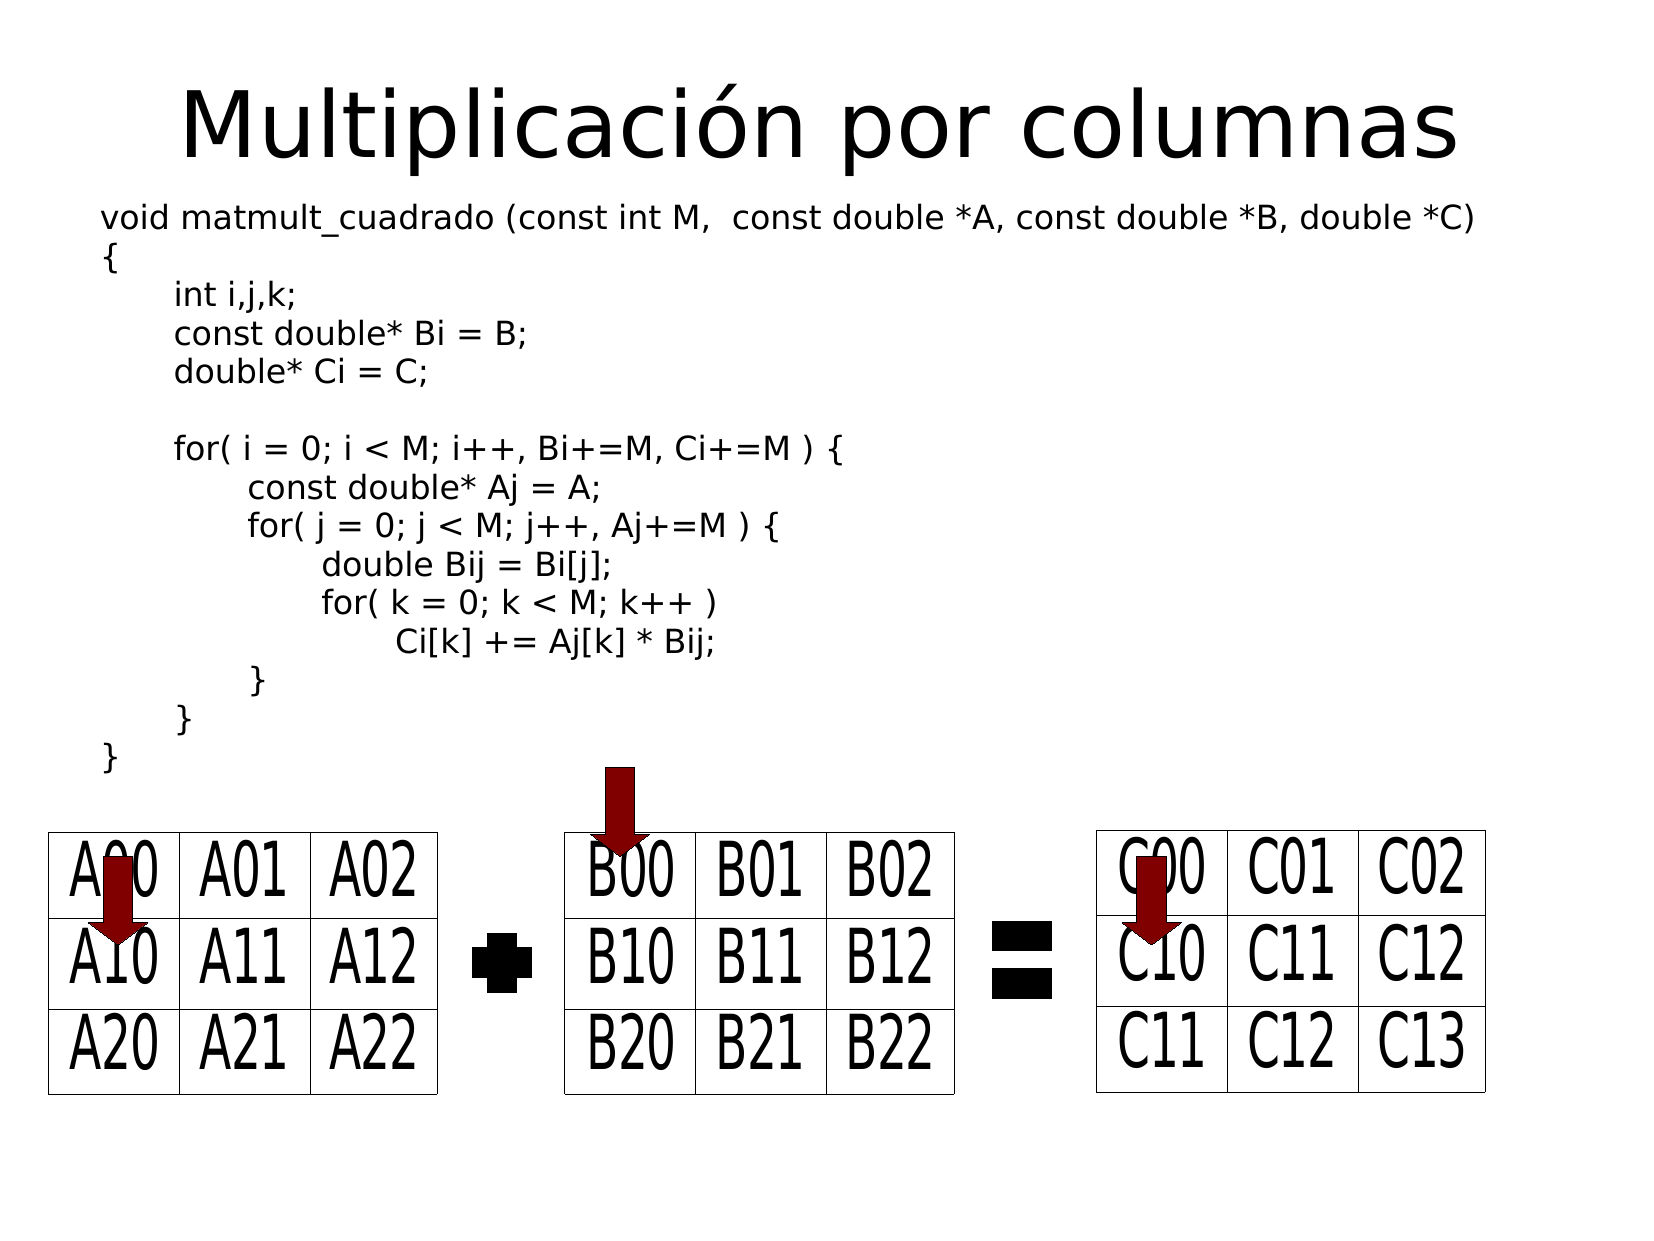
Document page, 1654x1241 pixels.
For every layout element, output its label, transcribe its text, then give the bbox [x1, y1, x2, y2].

title Multiplicación por columnas [76, 29, 1565, 222]
text_box [1122, 856, 1182, 945]
chart [1092, 1034, 1491, 1099]
text_box [590, 767, 650, 857]
chart [561, 1034, 960, 1101]
text_box [88, 856, 148, 945]
text_box void matmult_cuadrado (const int M, const double *A, const double *B, double *C) { int i,j,k; const double* Bi = B; double* Ci = C; for( i = 0; i < M; i++, Bi+=M, Ci+=M ) { const double* Aj = A; for( j = 0; j < M; j++, Aj+=M ) { double Bij = Bi[j]; for( k = 0; k < M; k++ ) Ci[k] += Aj[k] * Bij; } } } [84, 191, 1595, 1034]
chart [44, 826, 443, 1101]
